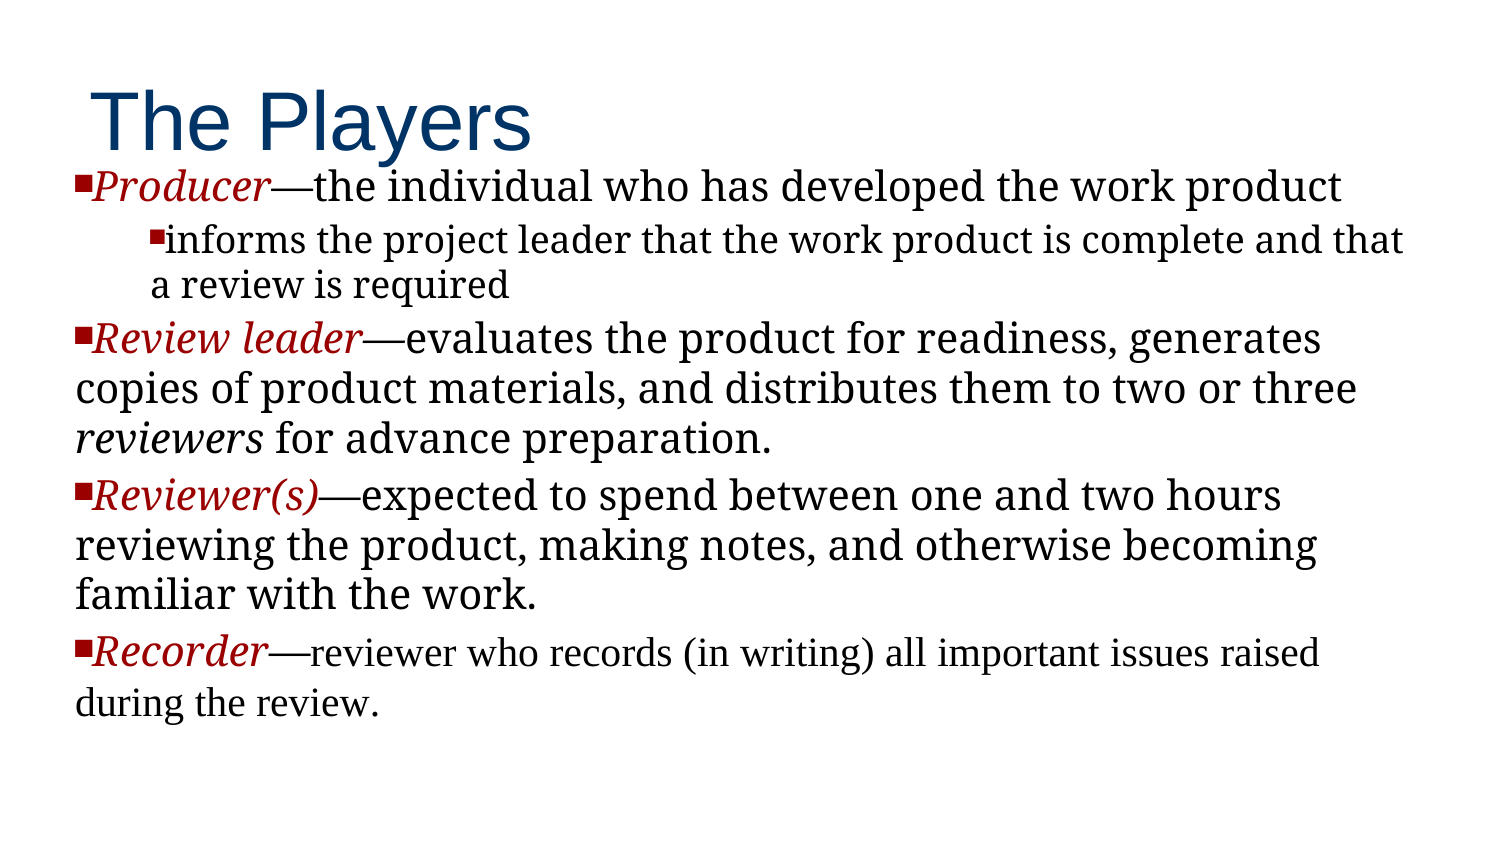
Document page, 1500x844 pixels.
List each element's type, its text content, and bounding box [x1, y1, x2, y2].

title The Players [75, 33, 1425, 159]
subtitle Producer—the individual who has developed the work product informs the project leader that the work product is complete and that a review is required Review leader—evaluates the product for readiness, generates copies of product materials, and distributes them to two or three reviewers for advance preparation. Reviewer(s)—expected to spend between one and two hours reviewing the product, making notes, and otherwise becoming familiar with the work. Recorder—reviewer who records (in writing) all important issues raised during the review. [75, 159, 1425, 725]
